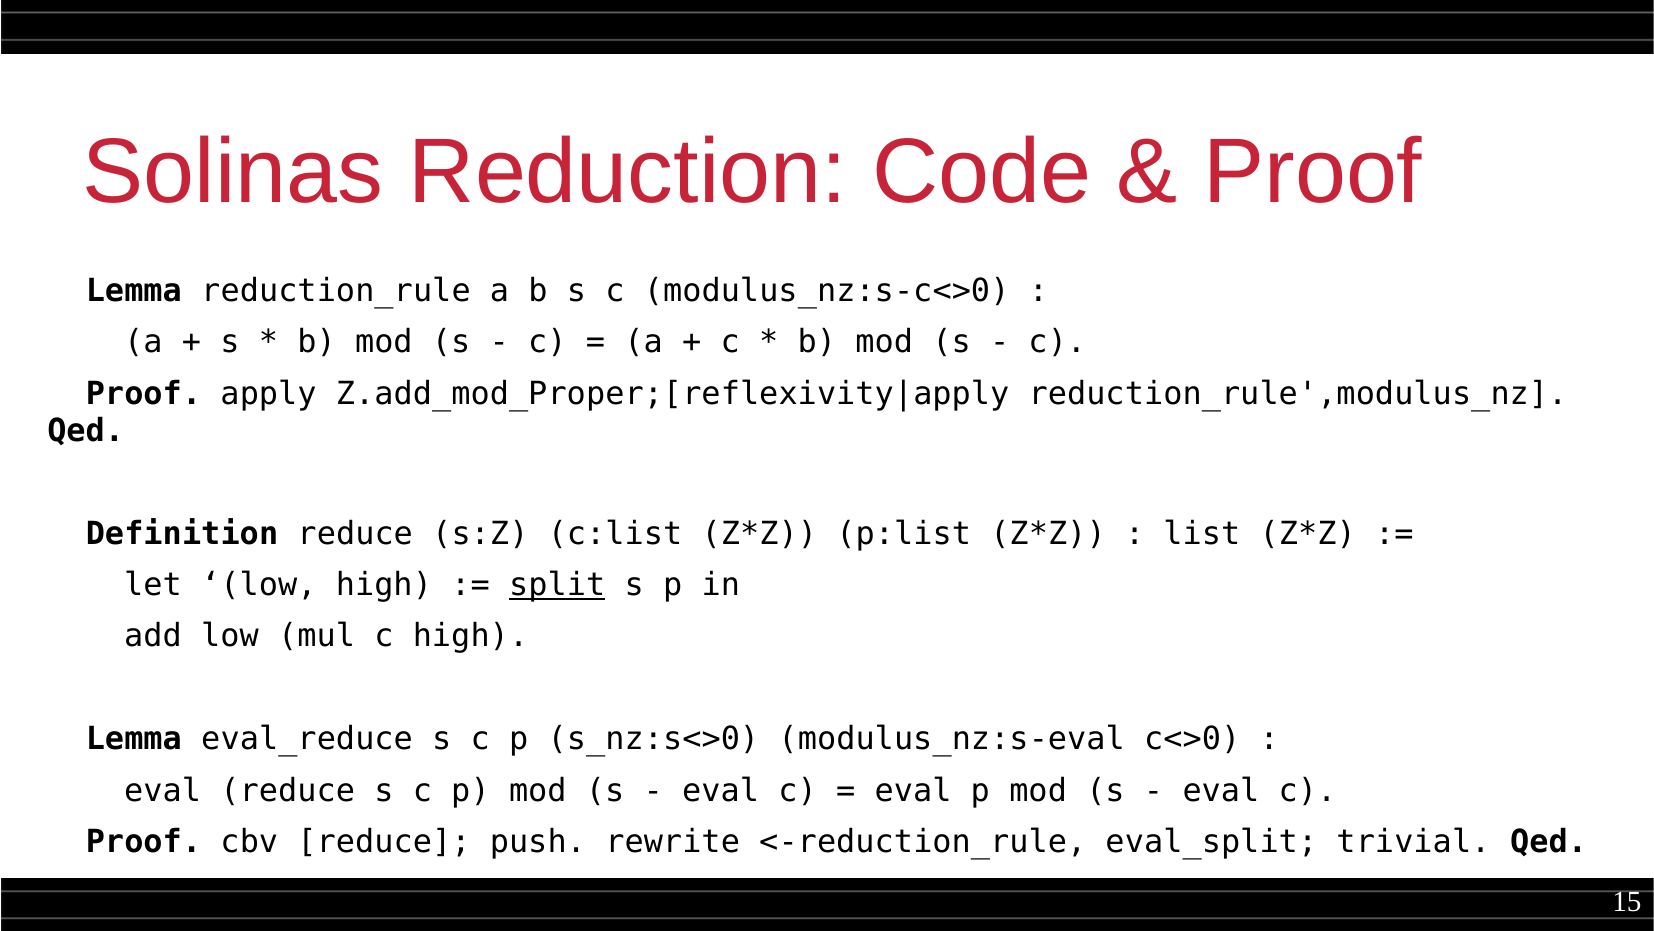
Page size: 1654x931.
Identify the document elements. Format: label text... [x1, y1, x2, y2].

title Solinas Reduction: Code & Proof [82, 92, 1571, 249]
picture [1, 0, 1654, 54]
picture [1, 878, 1654, 931]
list Lemma reduction_rule a b s c (modulus_nz:s-c<>0) : (a + s * b) mod (s - c) = (a + c * b) mod (s - c). Proof. apply Z.add_mod_Proper;[reflexivity|apply reduction_rule',modulus_nz]. Qed. Definition reduce (s:Z) (c:list (Z*Z)) (p:list (Z*Z)) : list (Z*Z) := let ‘(low, high) := split s p in add low (mul c high). Lemma eval_reduce s c p (s_nz:s<>0) (modulus_nz:s-eval c<>0) : eval (reduce s c p) mod (s - eval c) = eval p mod (s - eval c). Proof. cbv [reduce]; push. rewrite <-reduction_rule, eval_split; trivial. Qed. [47, 271, 1642, 871]
